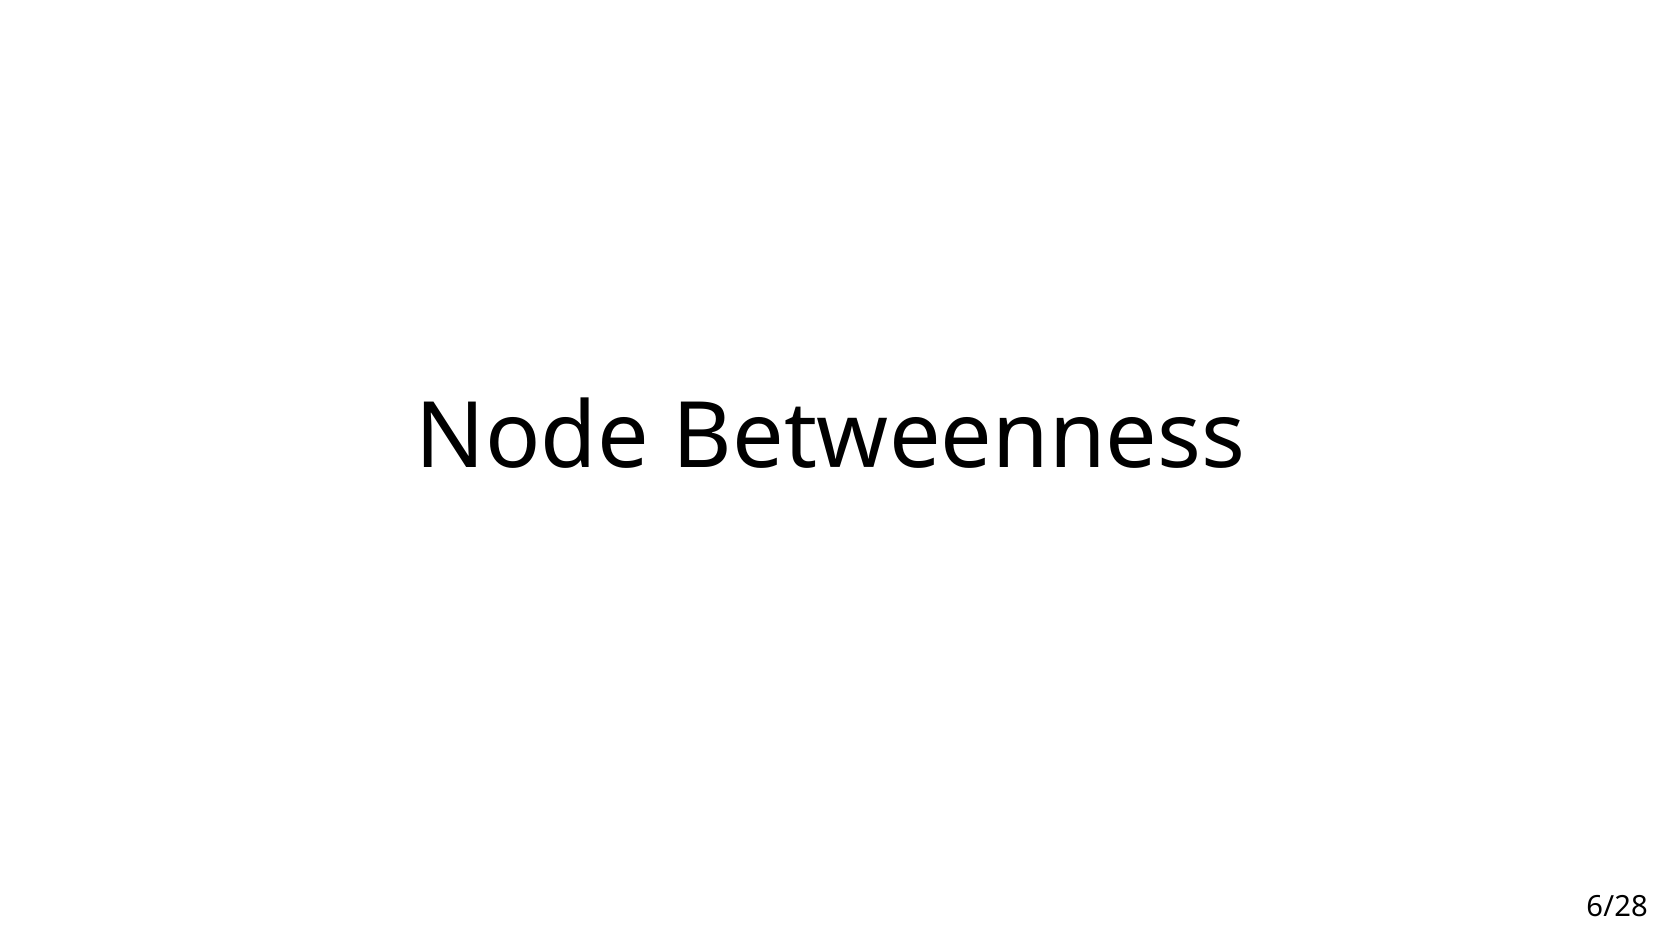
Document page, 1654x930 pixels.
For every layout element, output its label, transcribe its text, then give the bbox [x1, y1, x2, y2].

title Node Betweenness [87, 354, 1576, 511]
